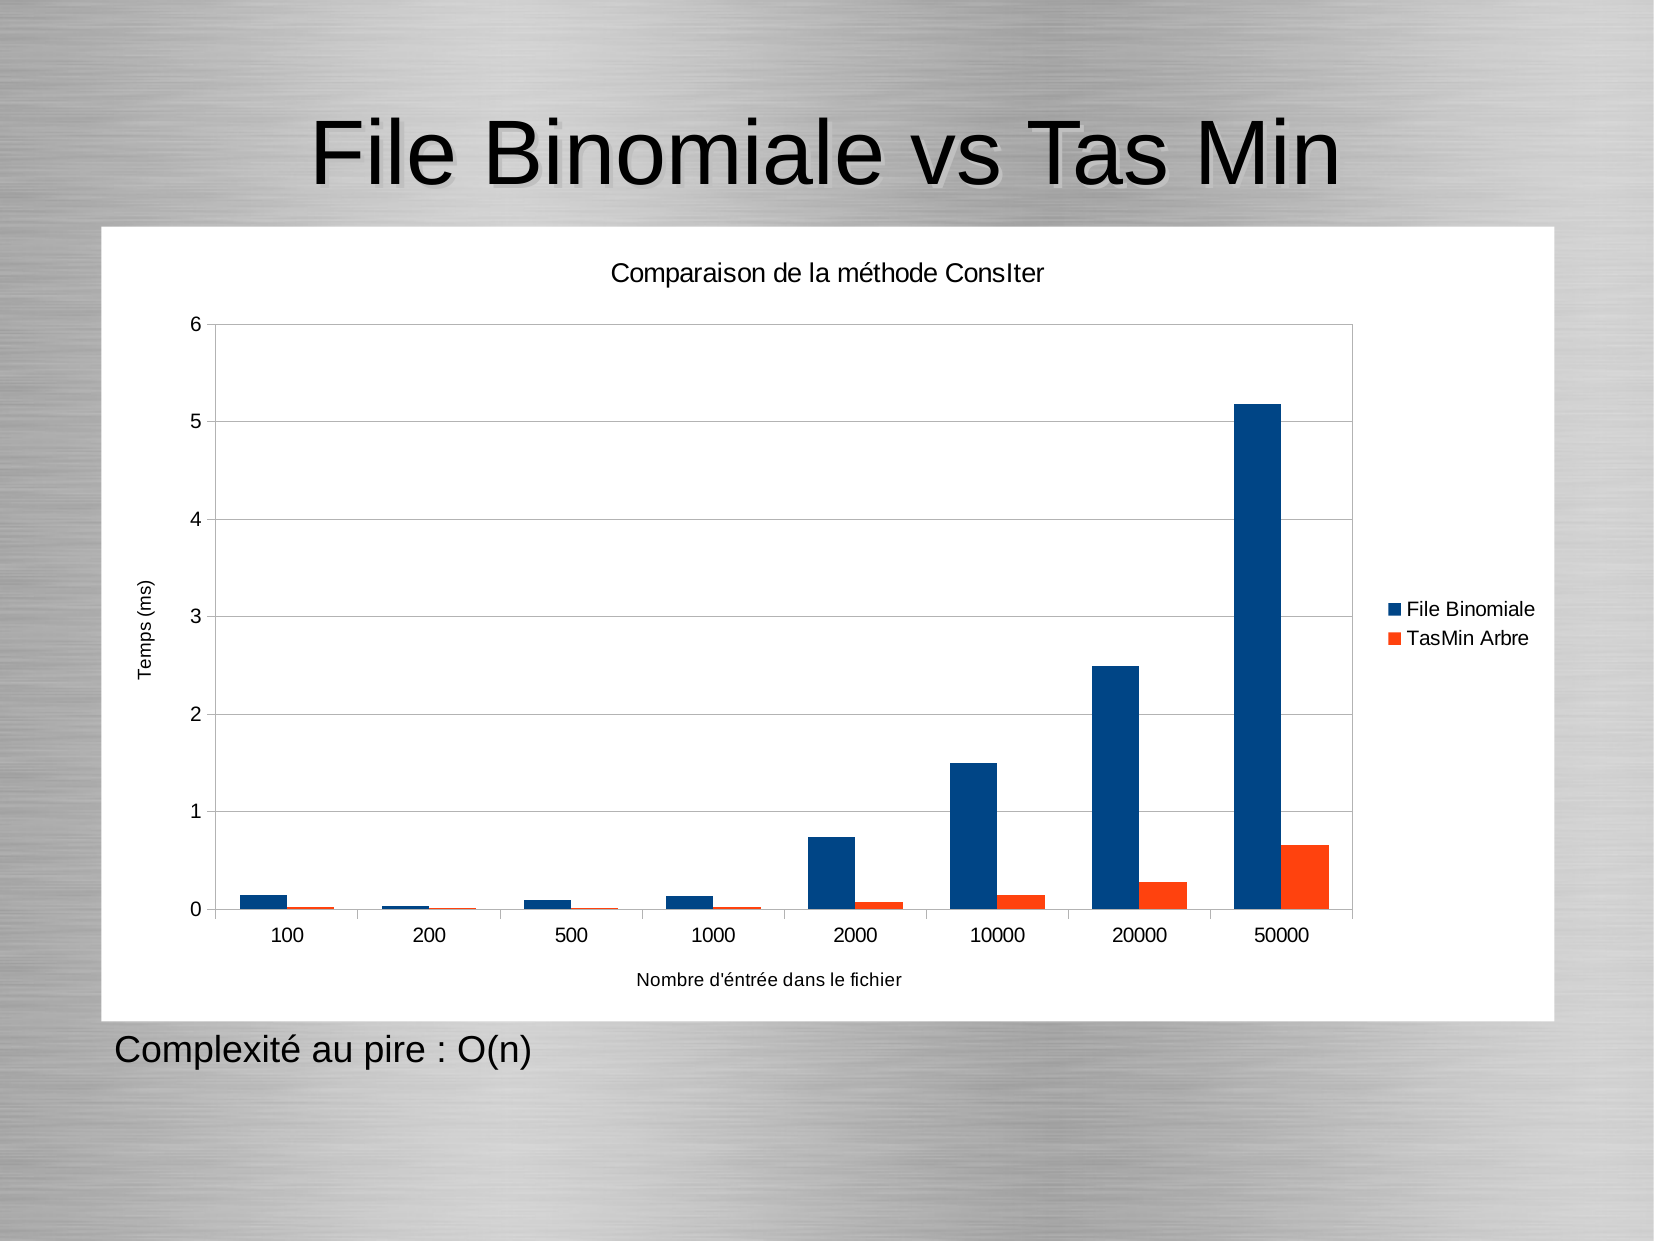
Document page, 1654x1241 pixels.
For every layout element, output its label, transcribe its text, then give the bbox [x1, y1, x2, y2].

text_box Complexité au pire : O(n) [99, 1021, 1418, 1079]
picture [0, 0, 1654, 1241]
chart [101, 226, 1555, 1022]
title File Binomiale vs Tas Min [82, 49, 1571, 257]
